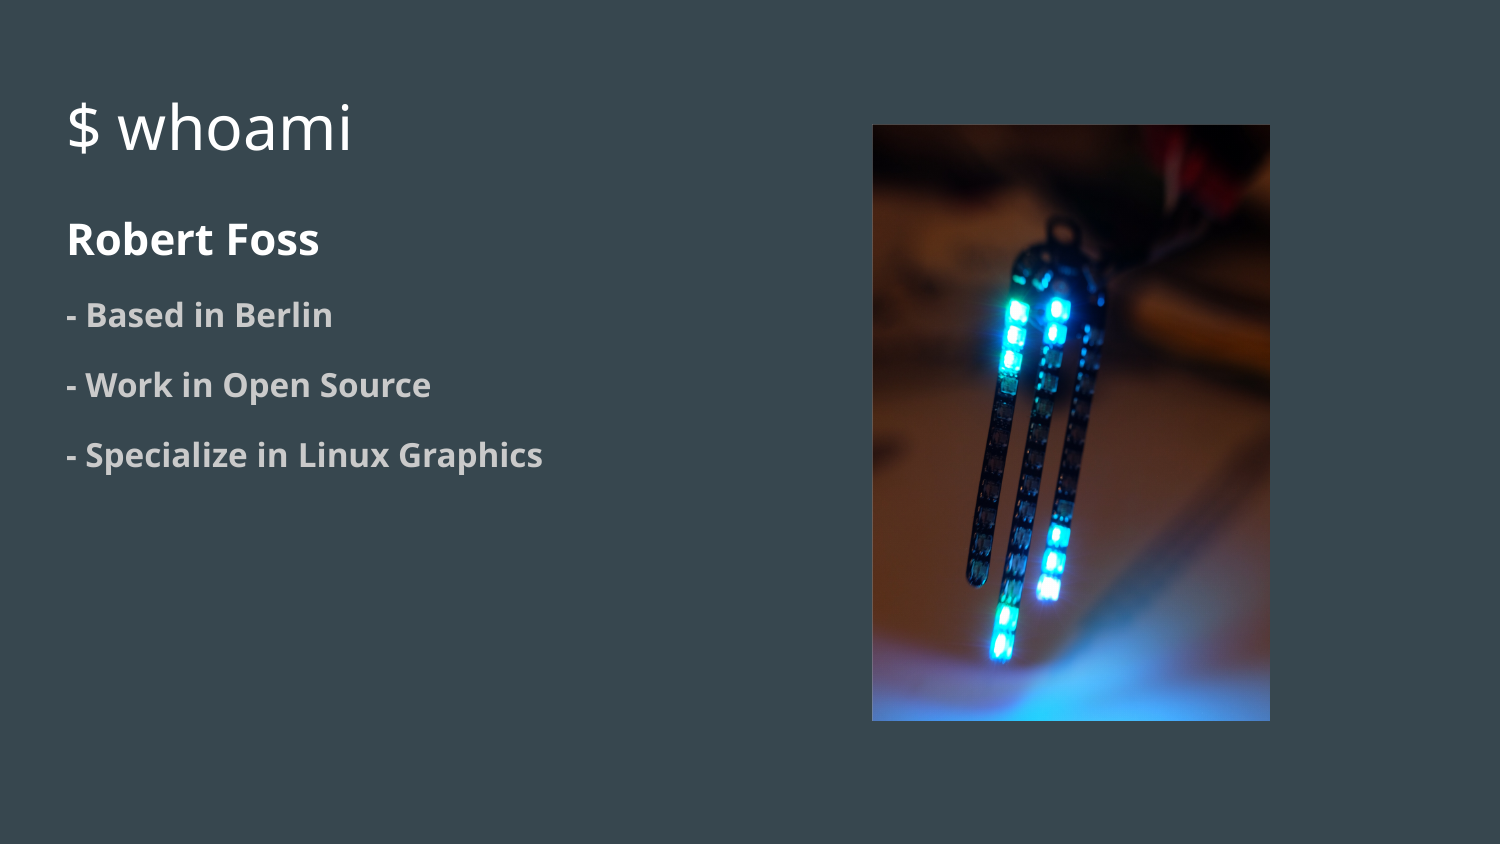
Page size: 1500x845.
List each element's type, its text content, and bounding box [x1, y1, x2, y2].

list Robert Foss - Based in Berlin - Work in Open Source - Specialize in Linux Graphics [51, 189, 708, 750]
title $ whoami [51, 72, 1449, 167]
picture [872, 124, 1270, 721]
